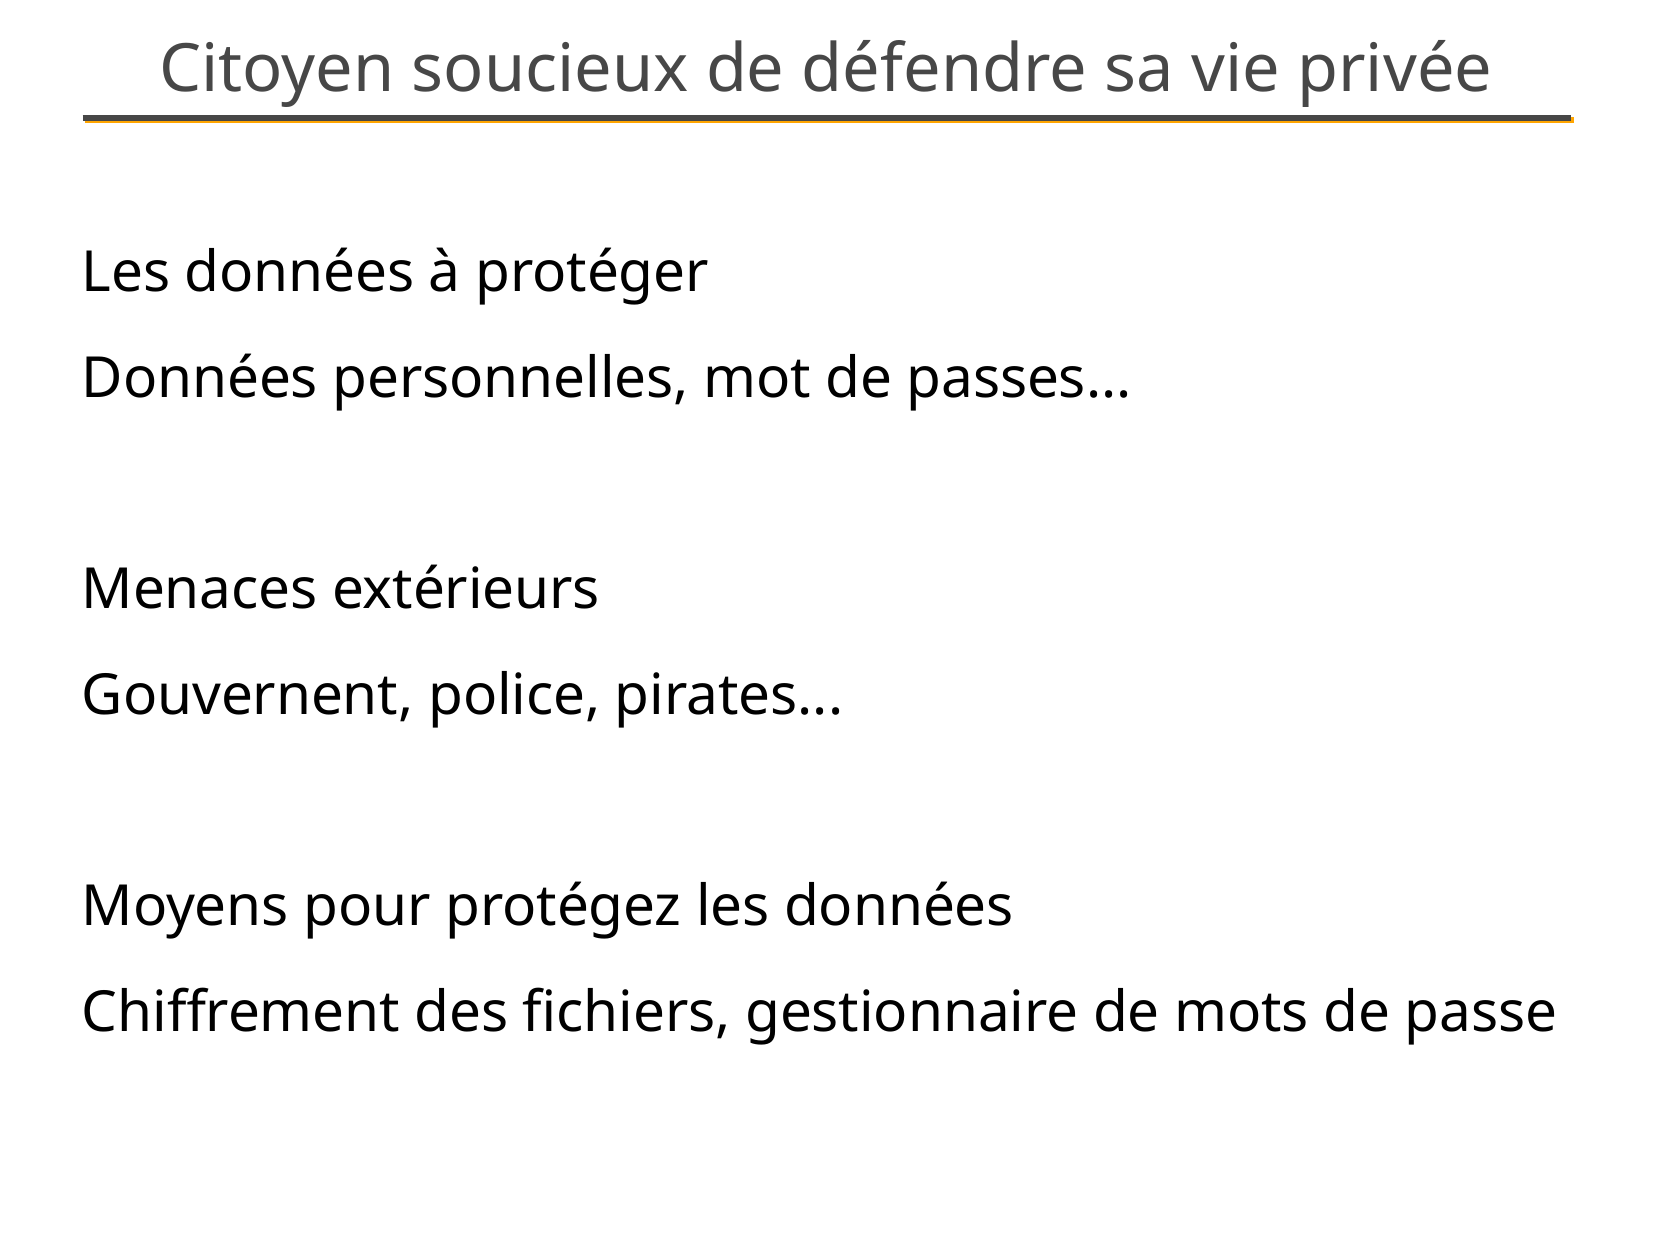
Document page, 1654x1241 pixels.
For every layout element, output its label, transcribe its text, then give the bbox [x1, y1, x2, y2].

list Les données à protéger Données personnelles, mot de passes... Menaces extérieurs Gouvernent, police, pirates... Moyens pour protégez les données Chiffrement des fichiers, gestionnaire de mots de passe [81, 231, 1570, 1075]
title Citoyen soucieux de défendre sa vie privée [82, 25, 1571, 107]
